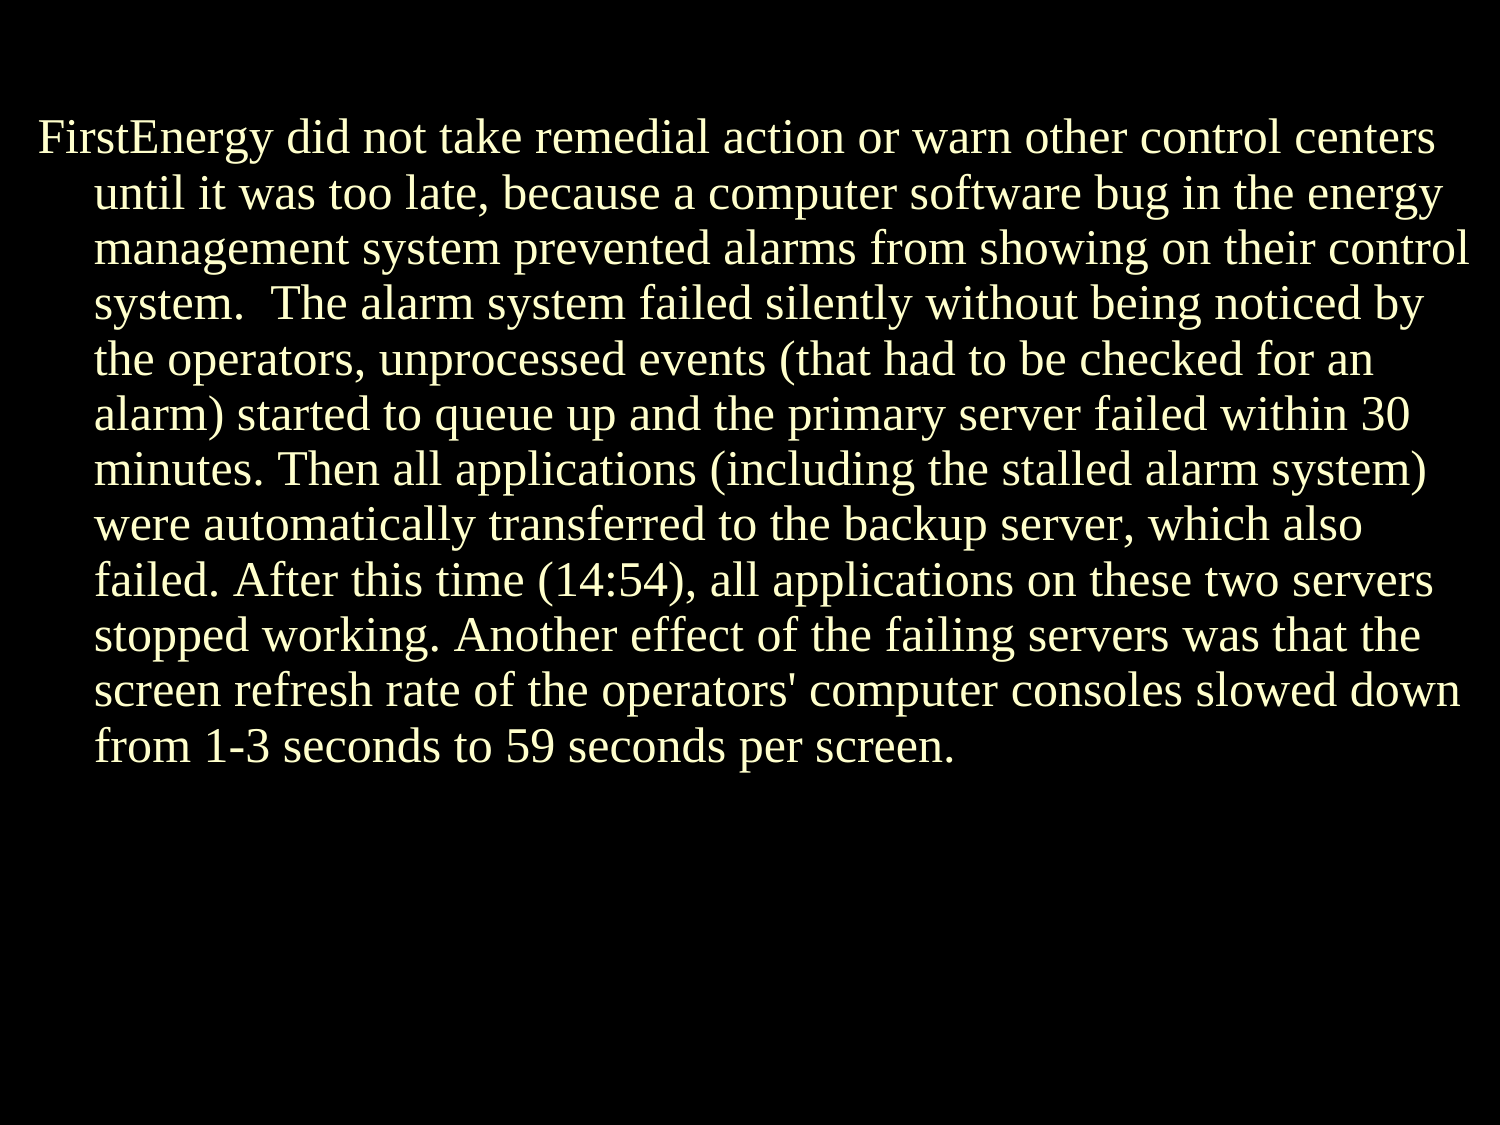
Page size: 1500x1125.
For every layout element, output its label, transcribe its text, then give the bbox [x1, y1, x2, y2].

list FirstEnergy did not take remedial action or warn other control centers until it was too late, because a computer software bug in the energy management system prevented alarms from showing on their control system. The alarm system failed silently without being noticed by the operators, unprocessed events (that had to be checked for an alarm) started to queue up and the primary server failed within 30 minutes. Then all applications (including the stalled alarm system) were automatically transferred to the backup server, which also failed. After this time (14:54), all applications on these two servers stopped working. Another effect of the failing servers was that the screen refresh rate of the operators' computer consoles slowed down from 1-3 seconds to 59 seconds per screen. [37, 37, 1497, 1011]
